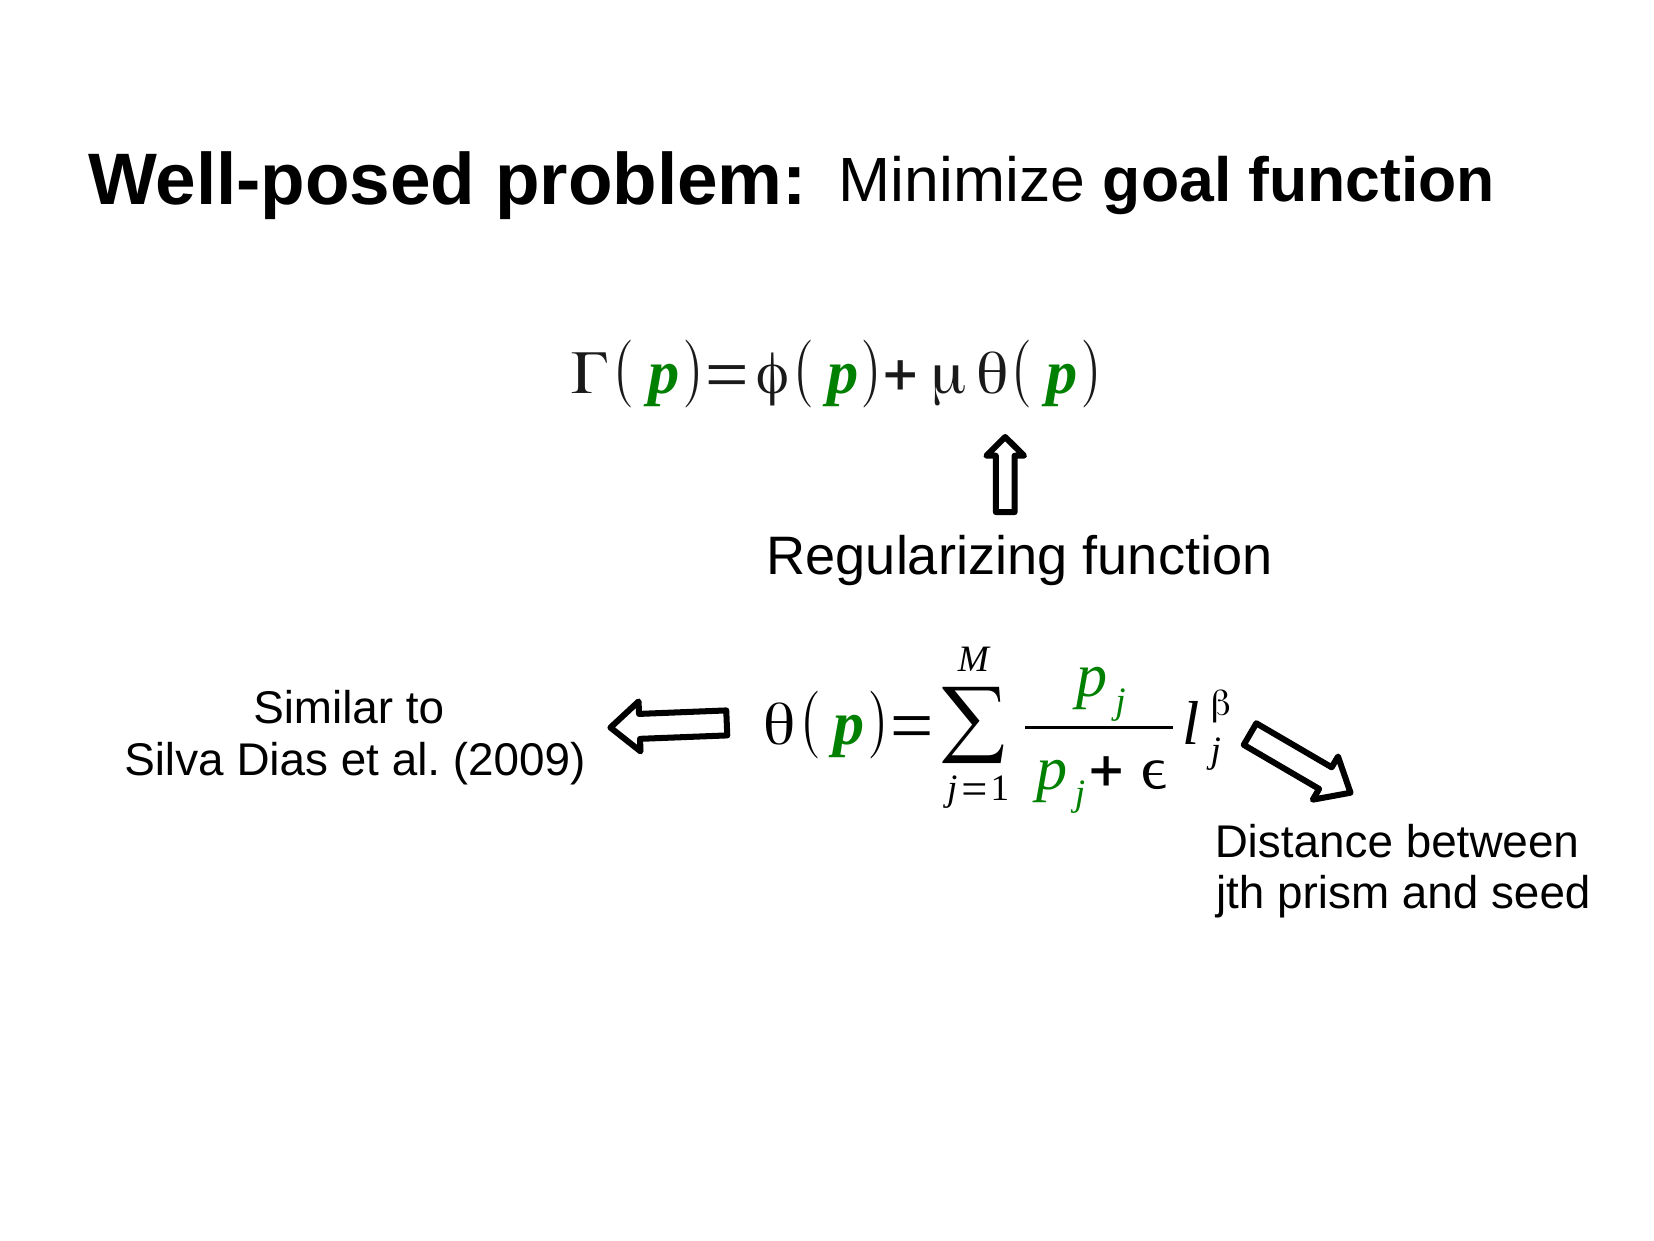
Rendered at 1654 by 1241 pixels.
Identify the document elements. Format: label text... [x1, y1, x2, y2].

text_box Minimize goal function [824, 137, 1512, 233]
text_box Distance between jth prism and seed [1200, 808, 1607, 938]
chart [562, 332, 1108, 413]
text_box Regularizing function [751, 517, 1288, 601]
text_box [1243, 723, 1351, 800]
text_box [610, 701, 728, 752]
chart [756, 637, 1237, 816]
text_box Similar to Silva Dias et al. (2009) [109, 675, 601, 804]
text_box Well-posed problem: [73, 131, 823, 241]
